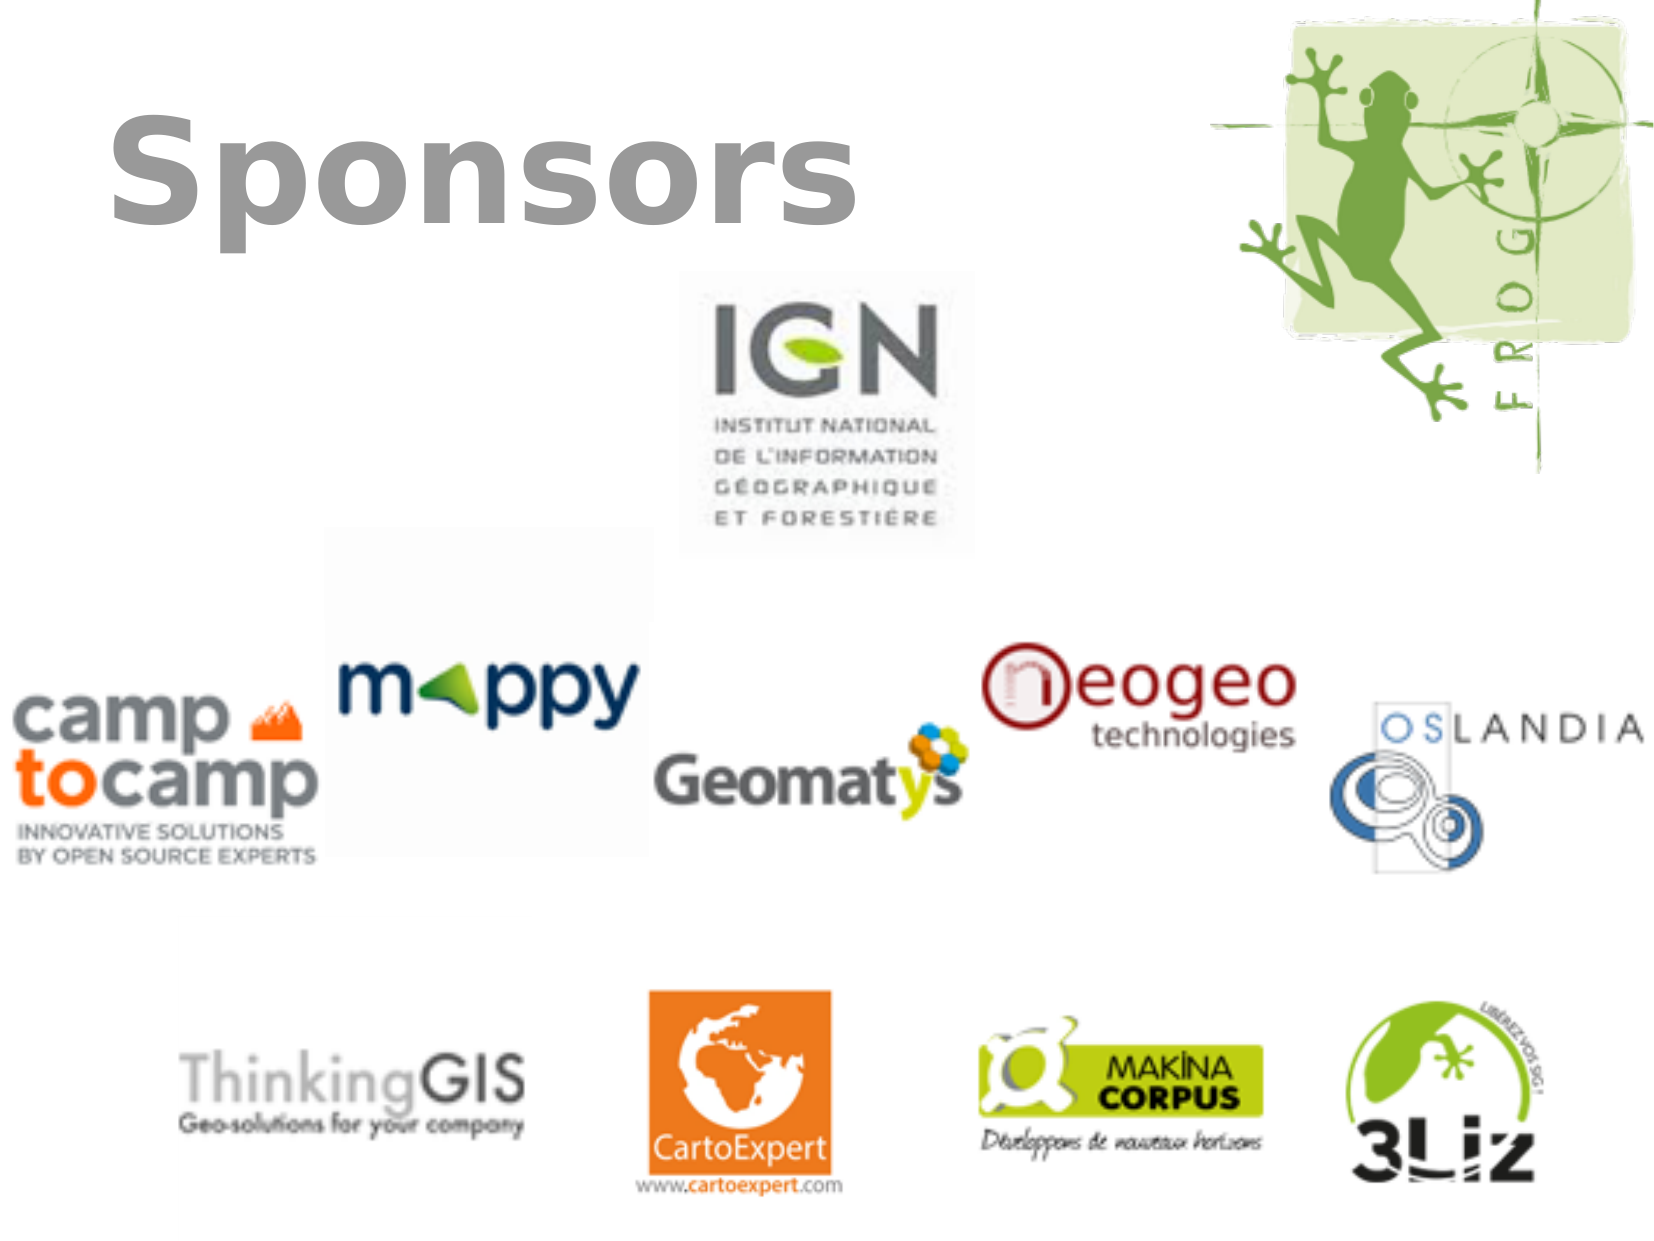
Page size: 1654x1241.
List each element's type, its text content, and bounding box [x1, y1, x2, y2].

text_box Sponsors [88, 81, 878, 266]
picture [974, 944, 1270, 1241]
picture [1210, 0, 1654, 474]
picture [980, 537, 1300, 857]
picture [620, 974, 857, 1211]
picture [679, 271, 975, 562]
picture [1328, 620, 1654, 945]
picture [1328, 974, 1565, 1211]
picture [8, 527, 973, 1241]
